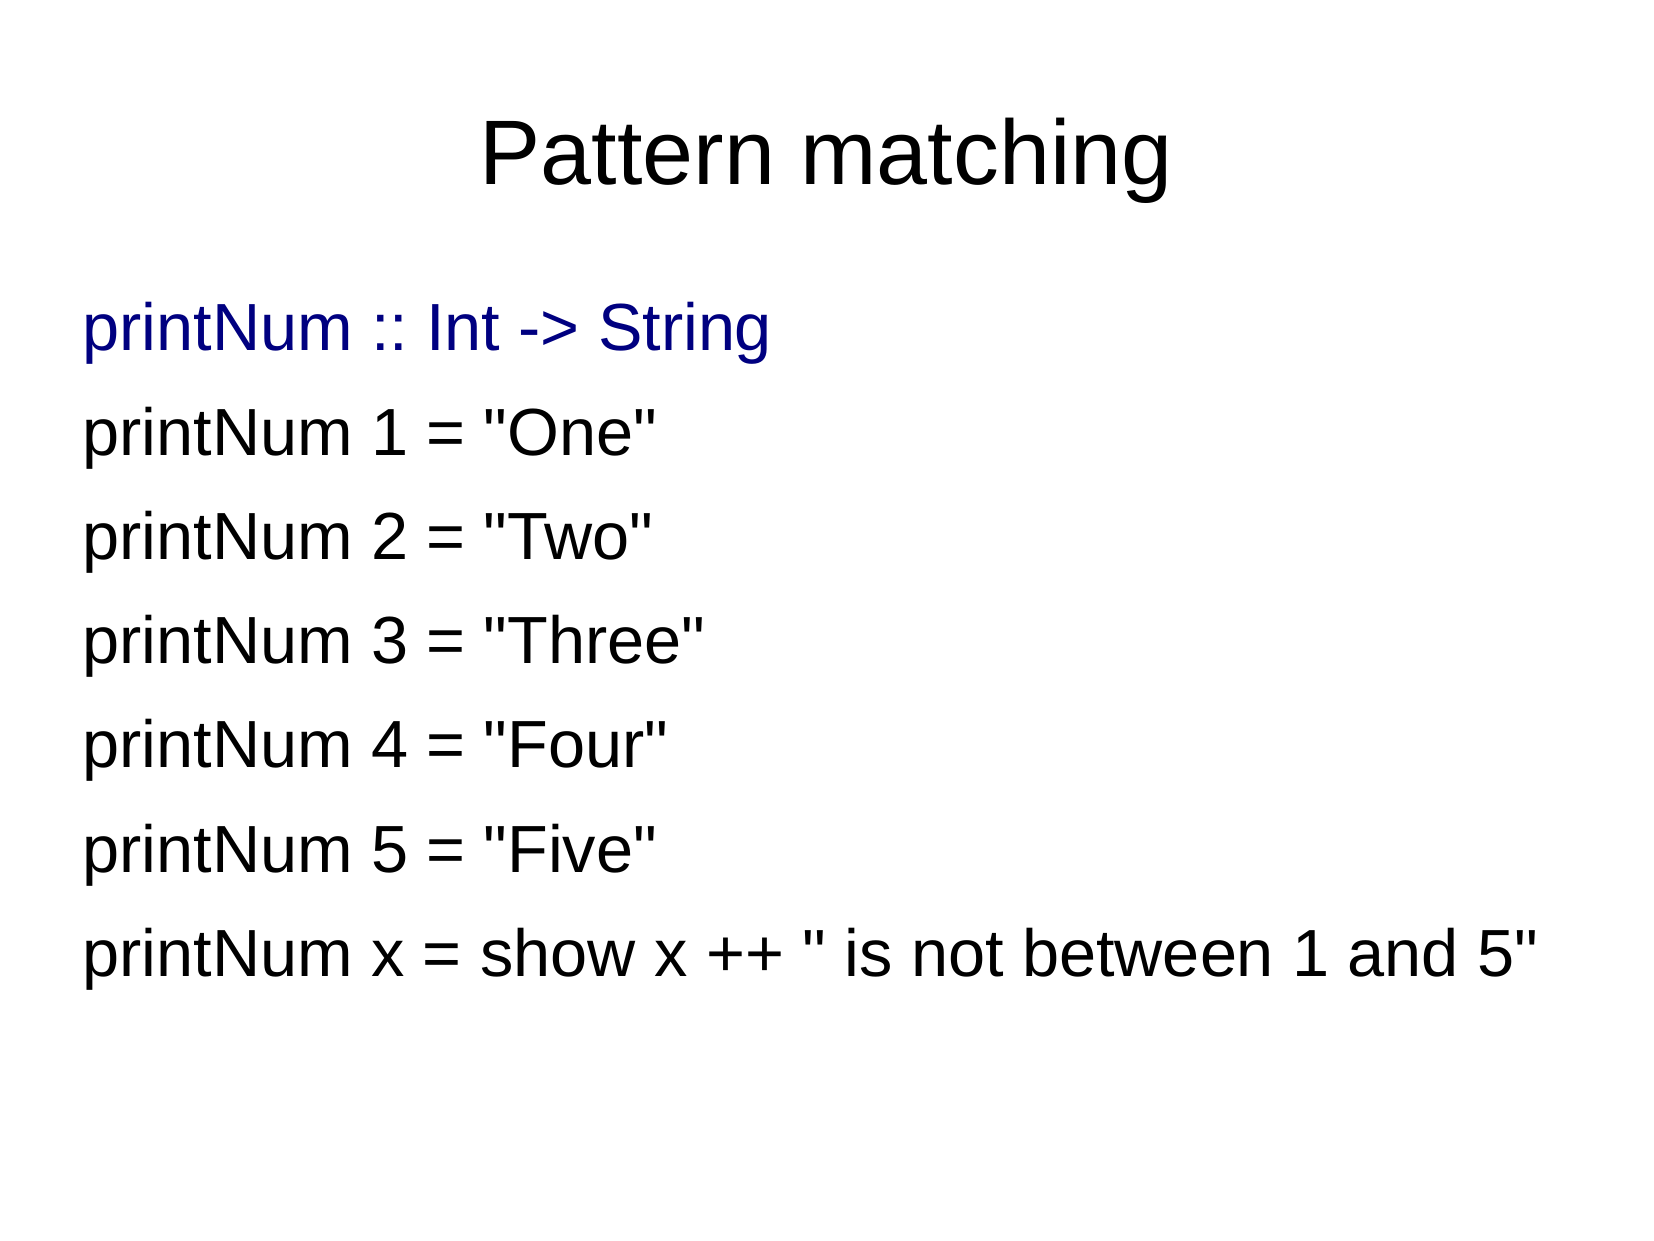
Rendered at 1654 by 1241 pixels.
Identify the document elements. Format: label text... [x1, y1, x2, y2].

title Pattern matching [82, 56, 1571, 250]
list printNum :: Int -> String printNum 1 = "One" printNum 2 = "Two" printNum 3 = "Three" printNum 4 = "Four" printNum 5 = "Five" printNum x = show x ++ " is not between 1 and 5" [82, 290, 1571, 1094]
